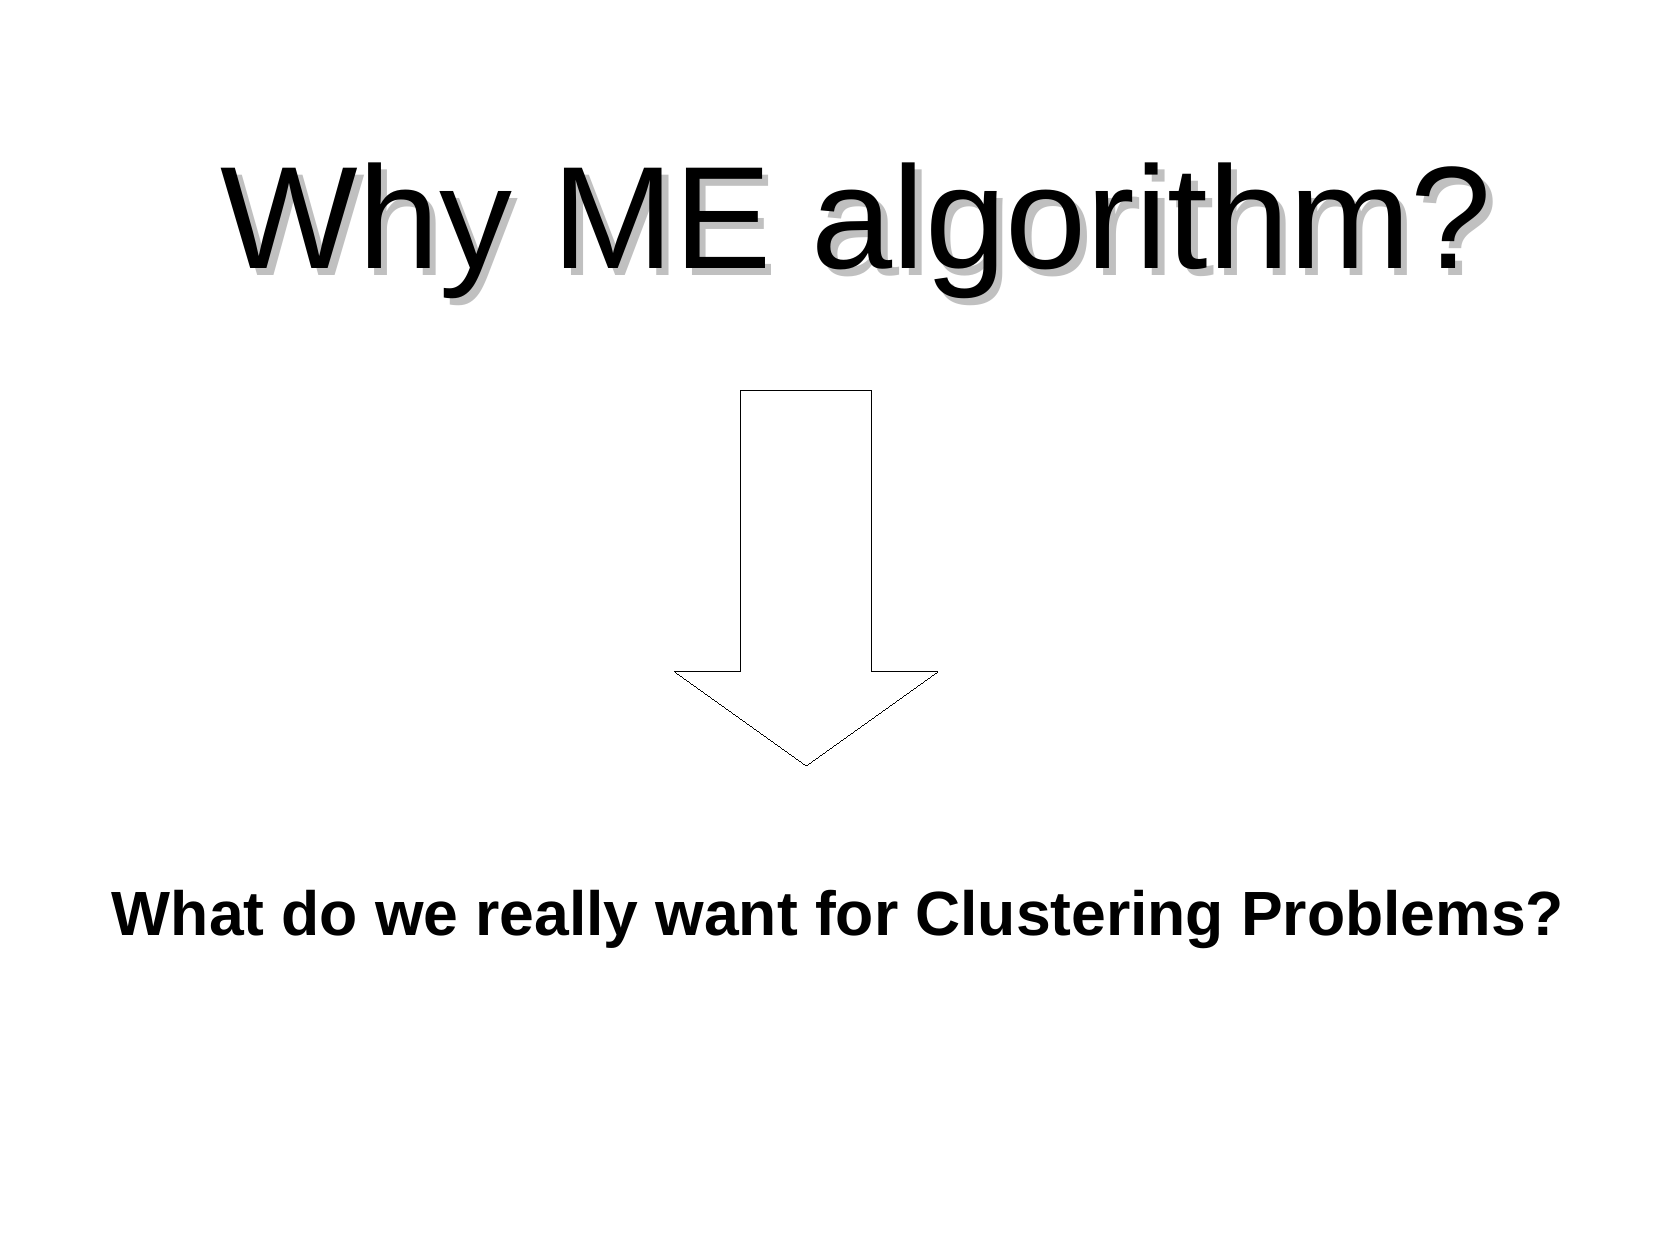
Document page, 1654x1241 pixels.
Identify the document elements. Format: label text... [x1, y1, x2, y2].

text_box What do we really want for Clustering Problems? [97, 871, 1654, 968]
text_box [674, 390, 938, 766]
text_box Why ME algorithm? [205, 129, 1518, 325]
